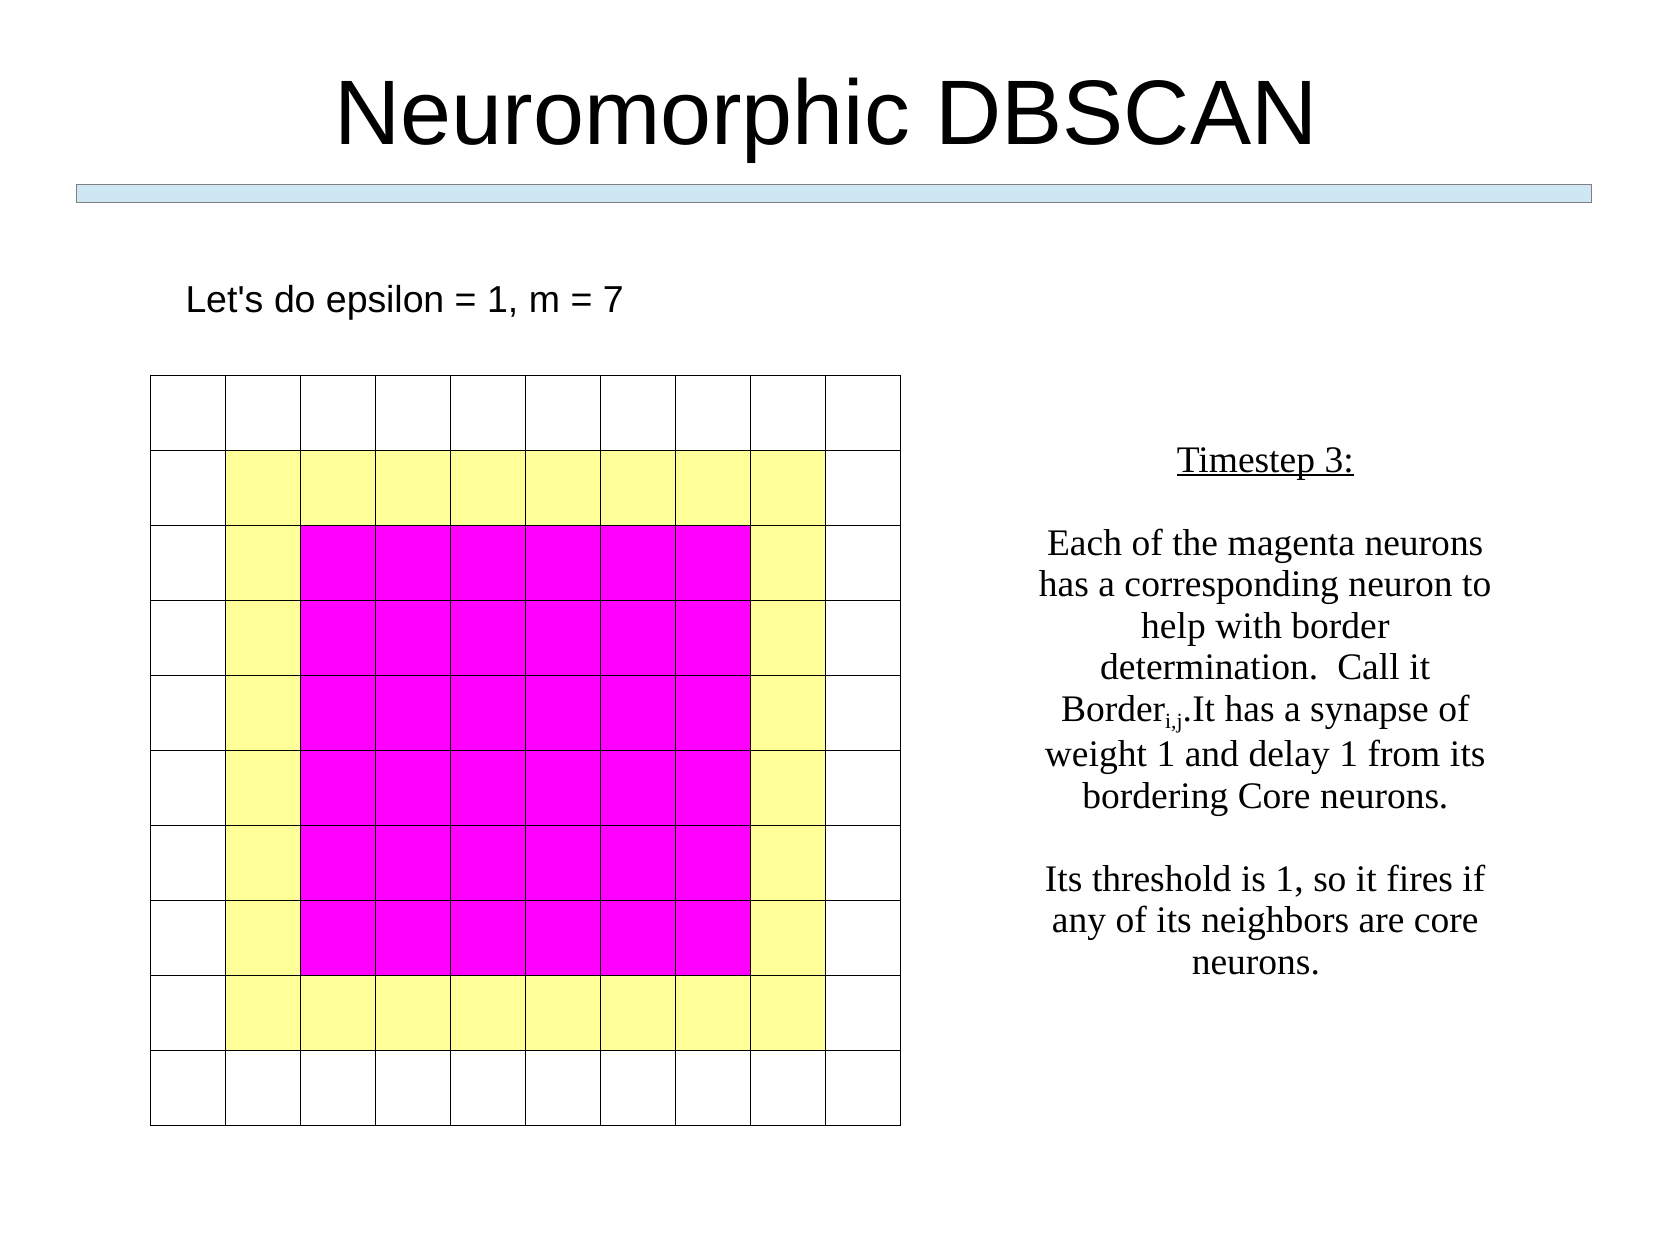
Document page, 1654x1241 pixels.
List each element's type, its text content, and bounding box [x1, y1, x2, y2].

title Neuromorphic DBSCAN [82, 61, 1571, 164]
text_box [76, 184, 1592, 203]
text_box [150, 375, 901, 1126]
text_box Timestep 3: Each of the magenta neurons has a corresponding neuron to help with border determination. Call it Borderi,j.It has a synapse of weight 1 and delay 1 from its bordering Core neurons. Its threshold is 1, so it fires if any of its neighbors are core neurons. [1016, 431, 1515, 990]
text_box Let's do epsilon = 1, m = 7 [170, 271, 640, 329]
